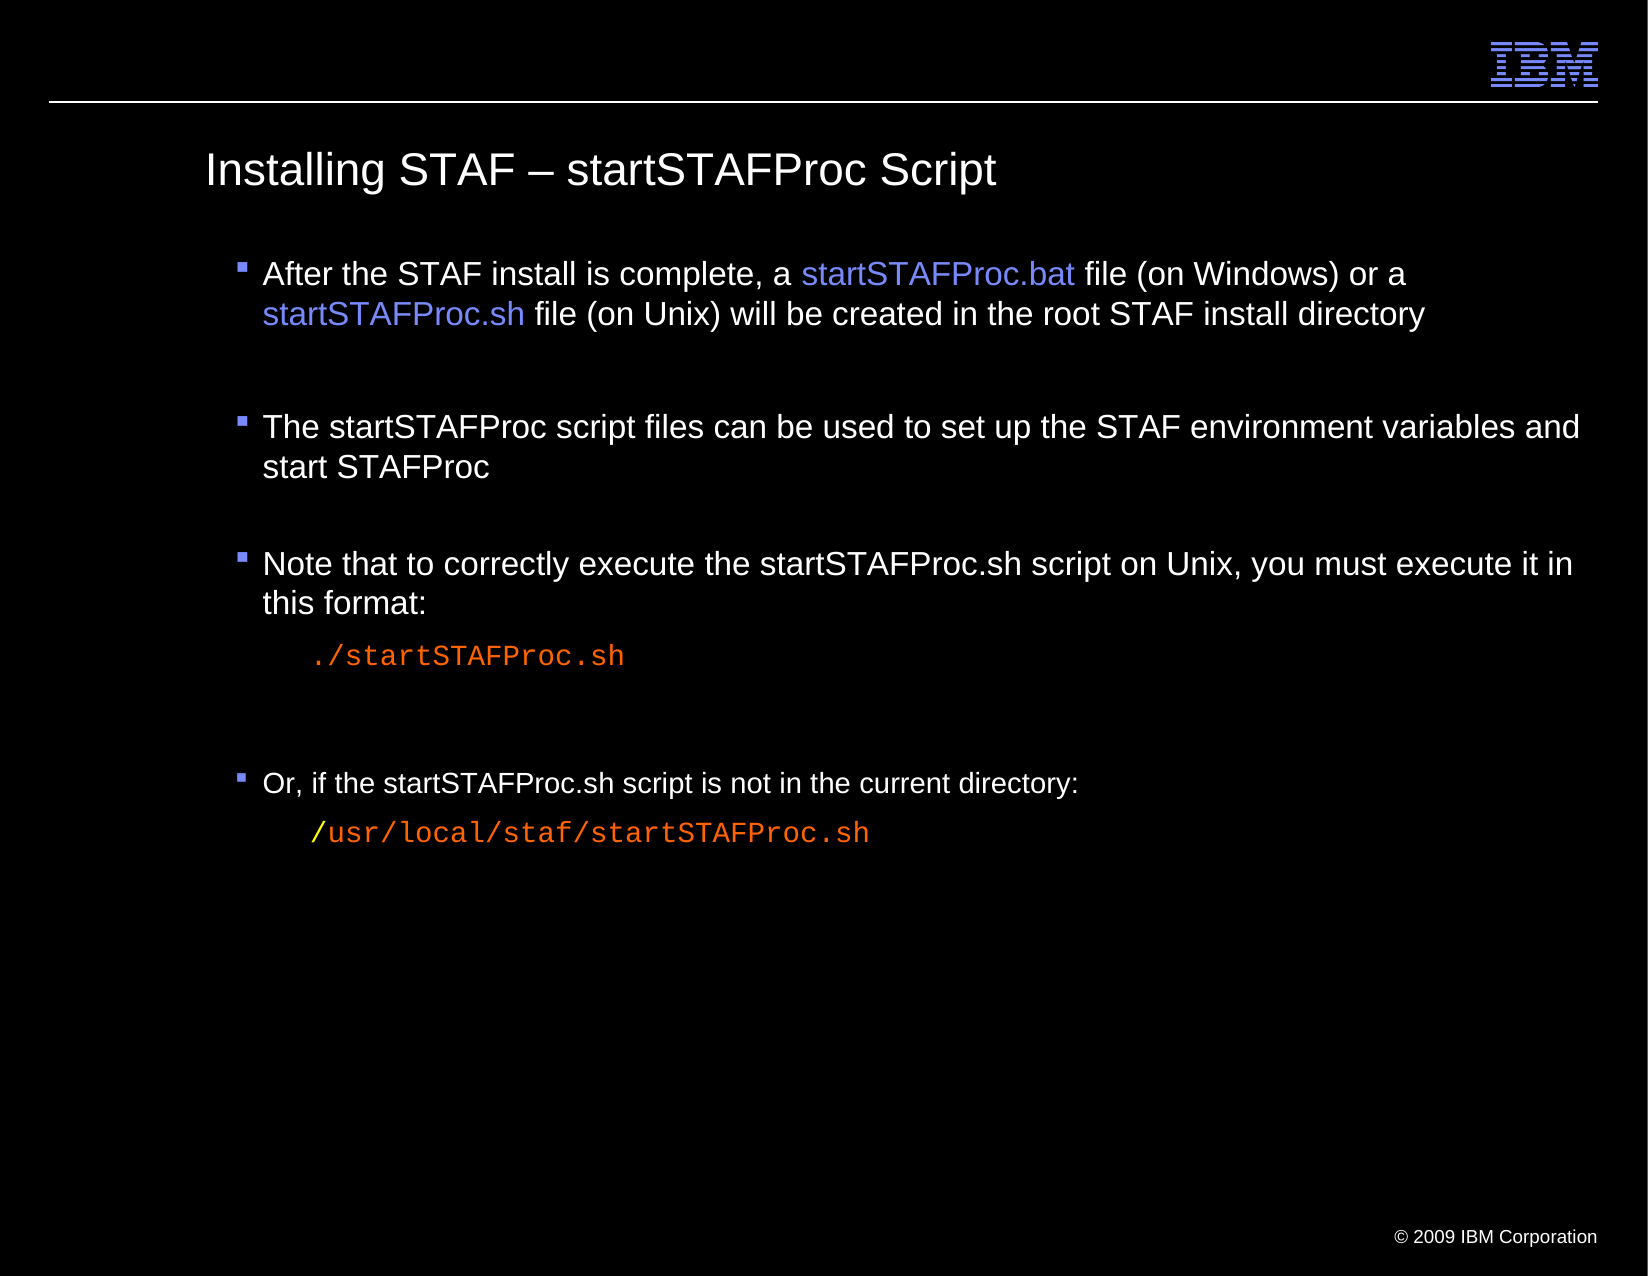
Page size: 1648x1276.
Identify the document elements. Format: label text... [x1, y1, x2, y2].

text_box After the STAF install is complete, a startSTAFProc.bat file (on Windows) or a startSTAFProc.sh file (on Unix) will be created in the root STAF install directory The startSTAFProc script files can be used to set up the STAF environment variables and start STAFProc Note that to correctly execute the startSTAFProc.sh script on Unix, you must execute it in this format: ./startSTAFProc.sh Or, if the startSTAFProc.sh script is not in the current directory: /usr/local/staf/startSTAFProc.sh [235, 252, 1599, 899]
picture [1491, 42, 1598, 87]
title Installing STAF – startSTAFProc Script [188, 137, 1648, 231]
